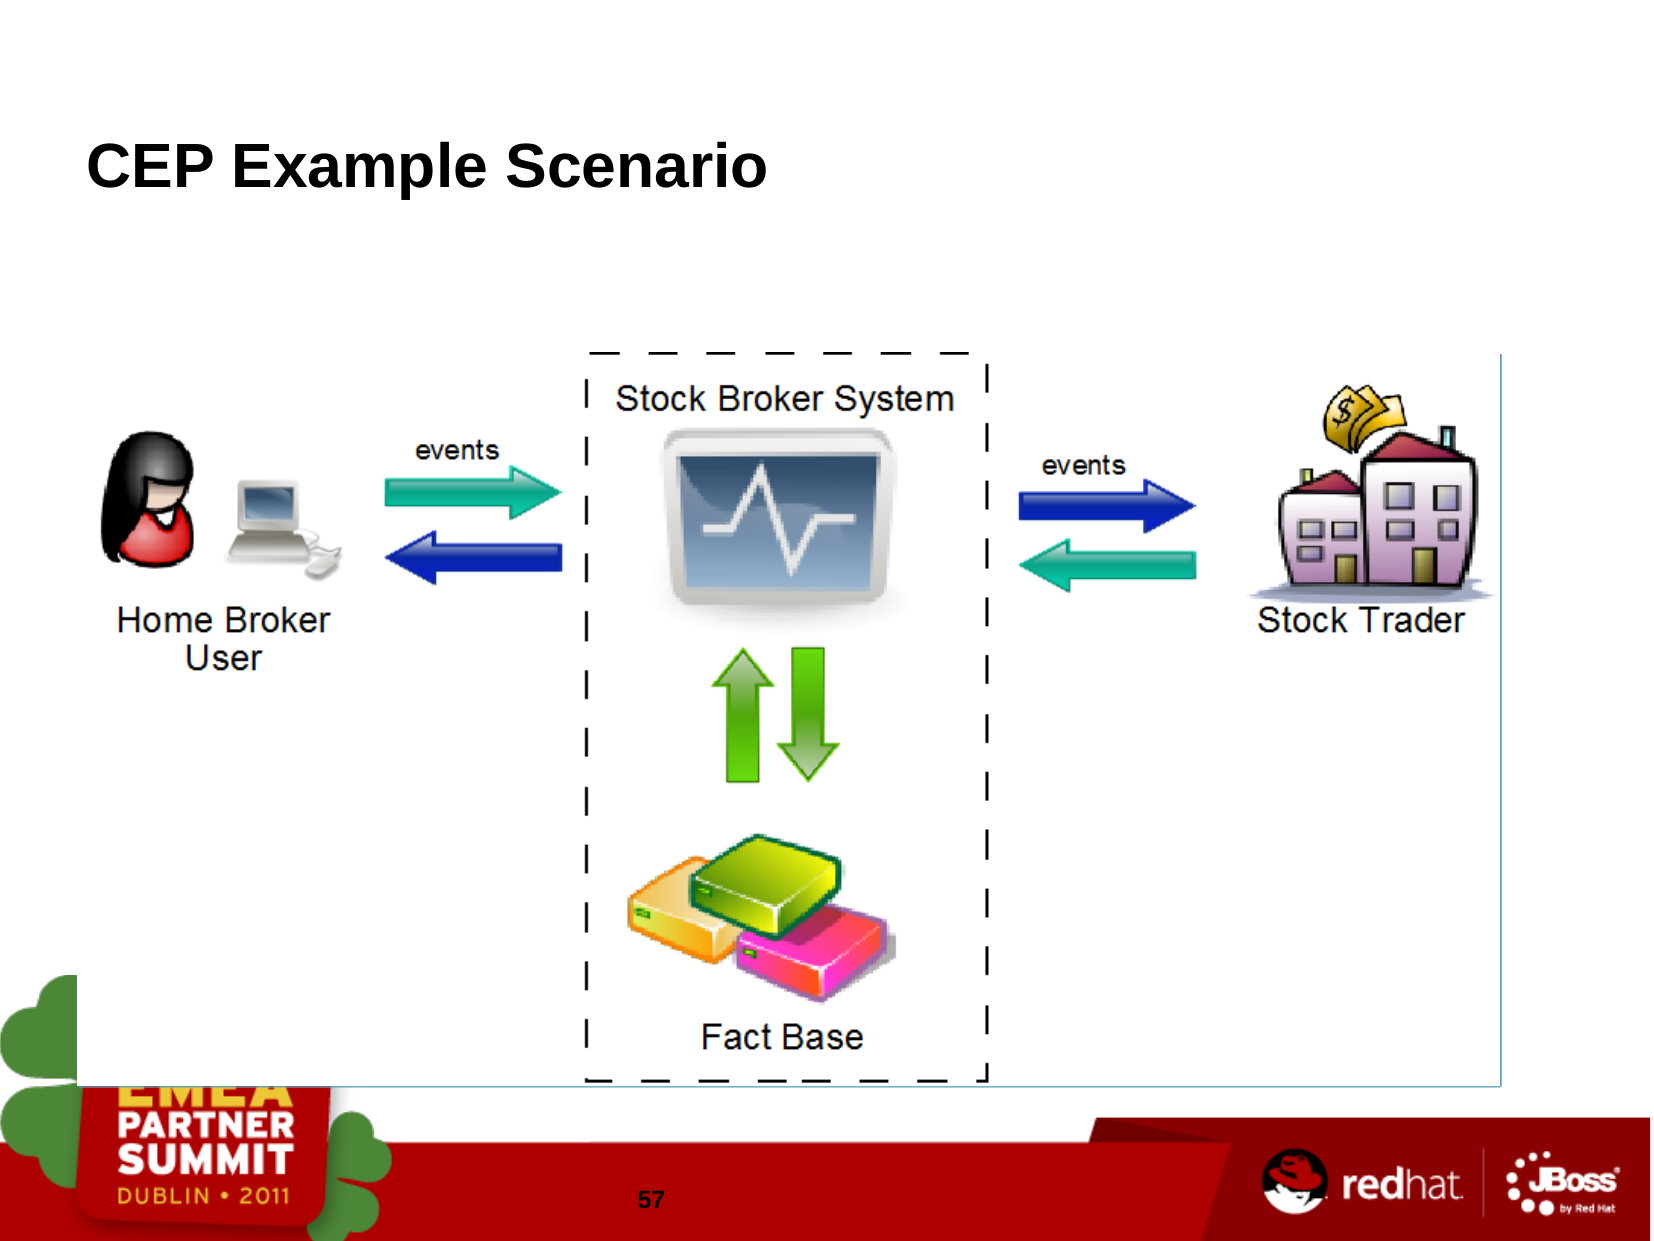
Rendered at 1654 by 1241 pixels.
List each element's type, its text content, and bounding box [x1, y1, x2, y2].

picture [0, 352, 1651, 1241]
title CEP Example Scenario [86, 37, 1576, 226]
